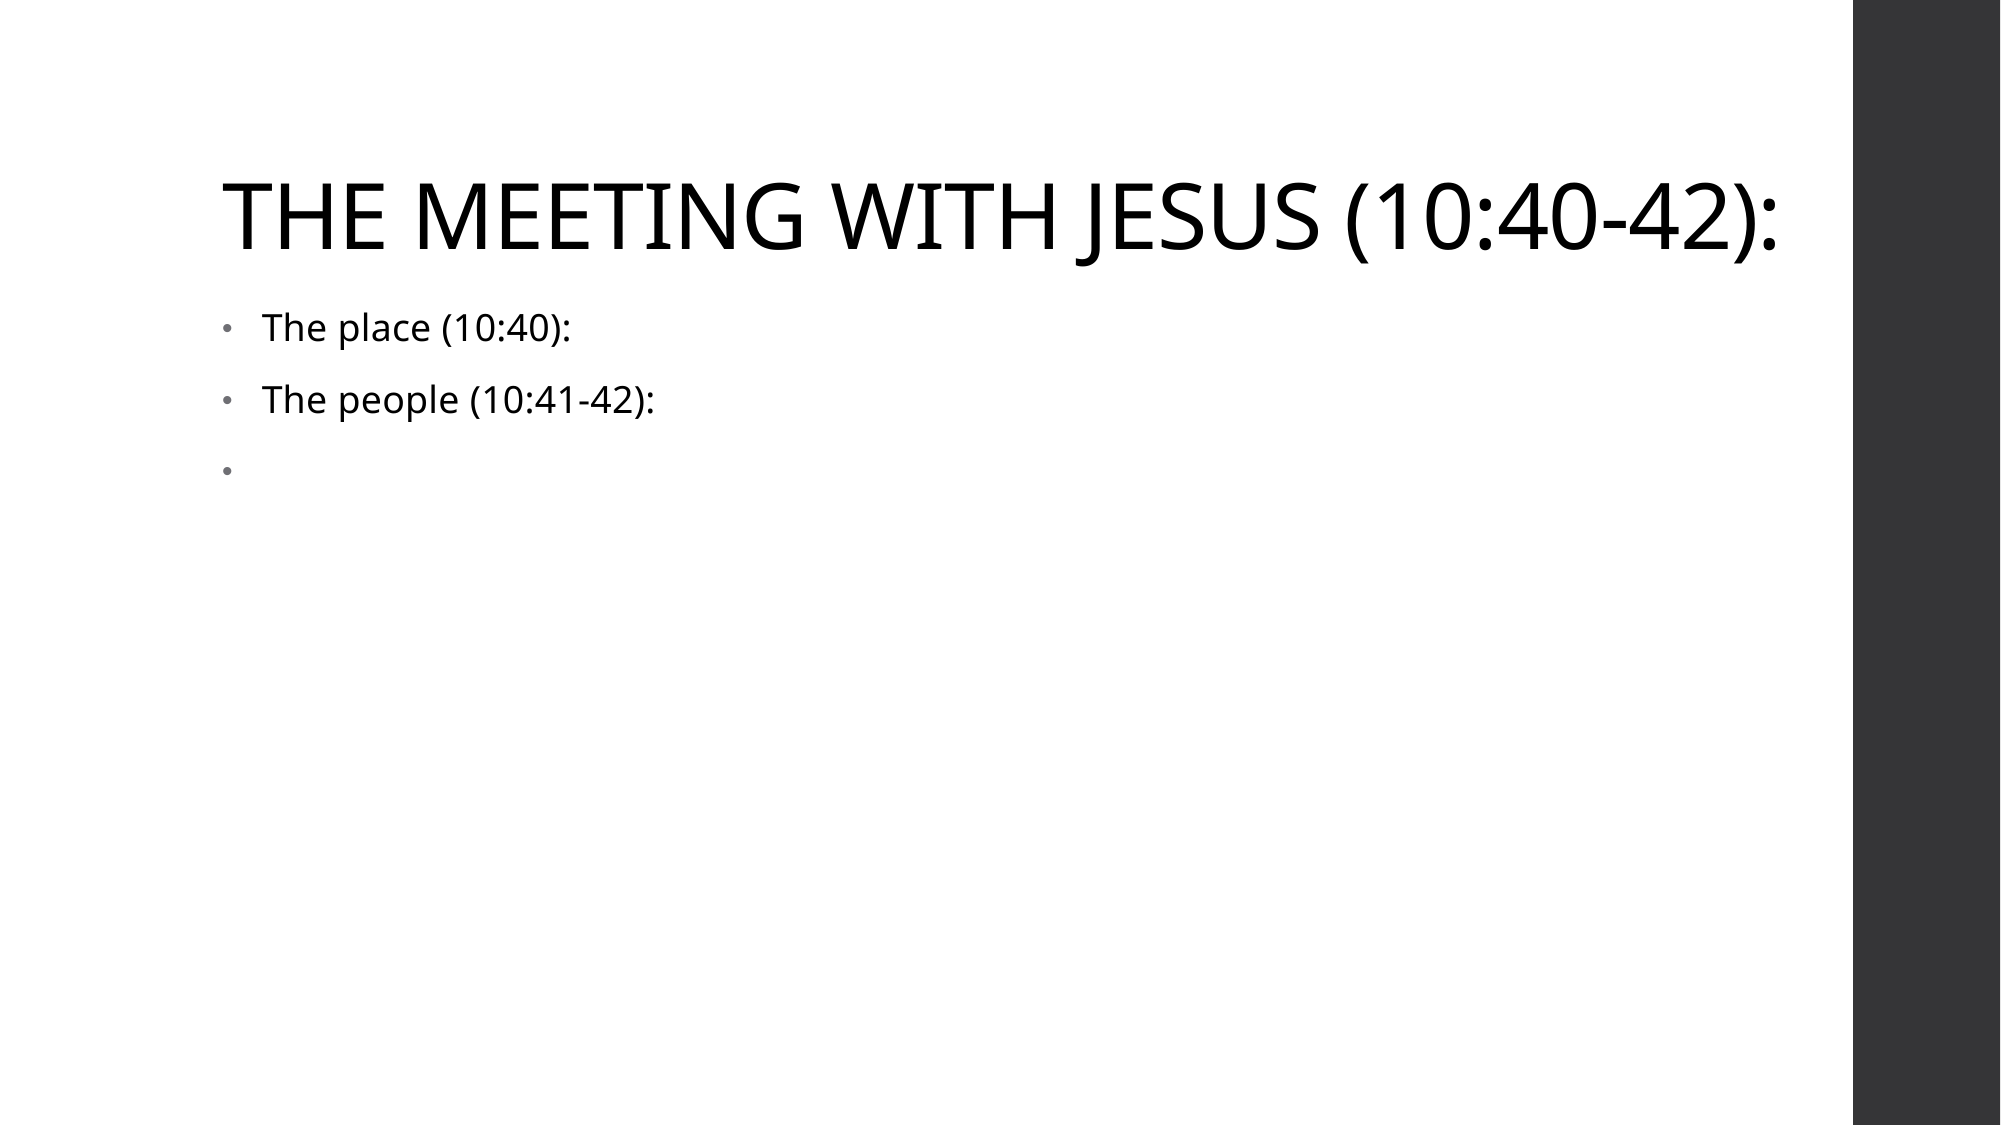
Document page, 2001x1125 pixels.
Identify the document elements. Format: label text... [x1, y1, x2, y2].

list The place (10:40): The people (10:41-42): [206, 299, 1617, 1014]
title THE MEETING WITH JESUS (10:40-42): [206, 60, 1797, 278]
